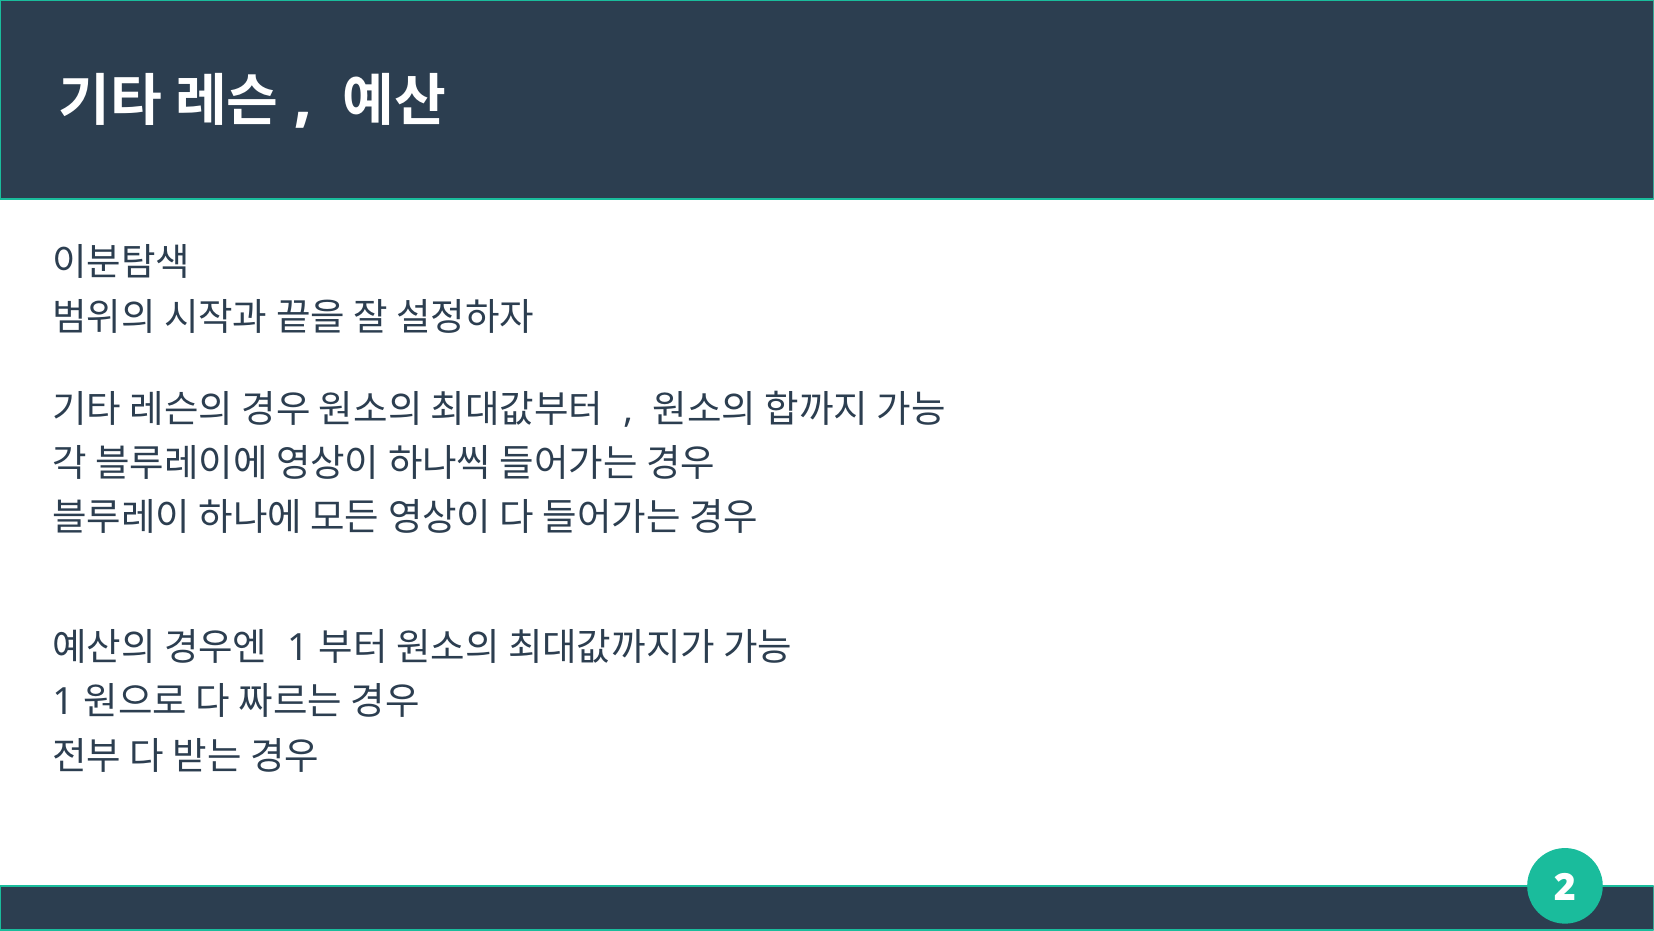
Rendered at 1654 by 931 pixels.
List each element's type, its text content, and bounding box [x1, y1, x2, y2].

title 기타 레슨, 예산 [59, 37, 1595, 155]
text_box 예산의 경우엔 1부터 원소의 최대값까지가 가능 1원으로 다 짜르는 경우 전부 다 받는 경우 [37, 609, 808, 788]
text_box 이분탐색 범위의 시작과 끝을 잘 설정하자 [37, 225, 550, 349]
text_box 기타 레슨의 경우 원소의 최대값부터 , 원소의 합까지 가능 각 블루레이에 영상이 하나씩 들어가는 경우 블루레이 하나에 모든 영상이 다 들어가는 경우 [37, 371, 961, 601]
